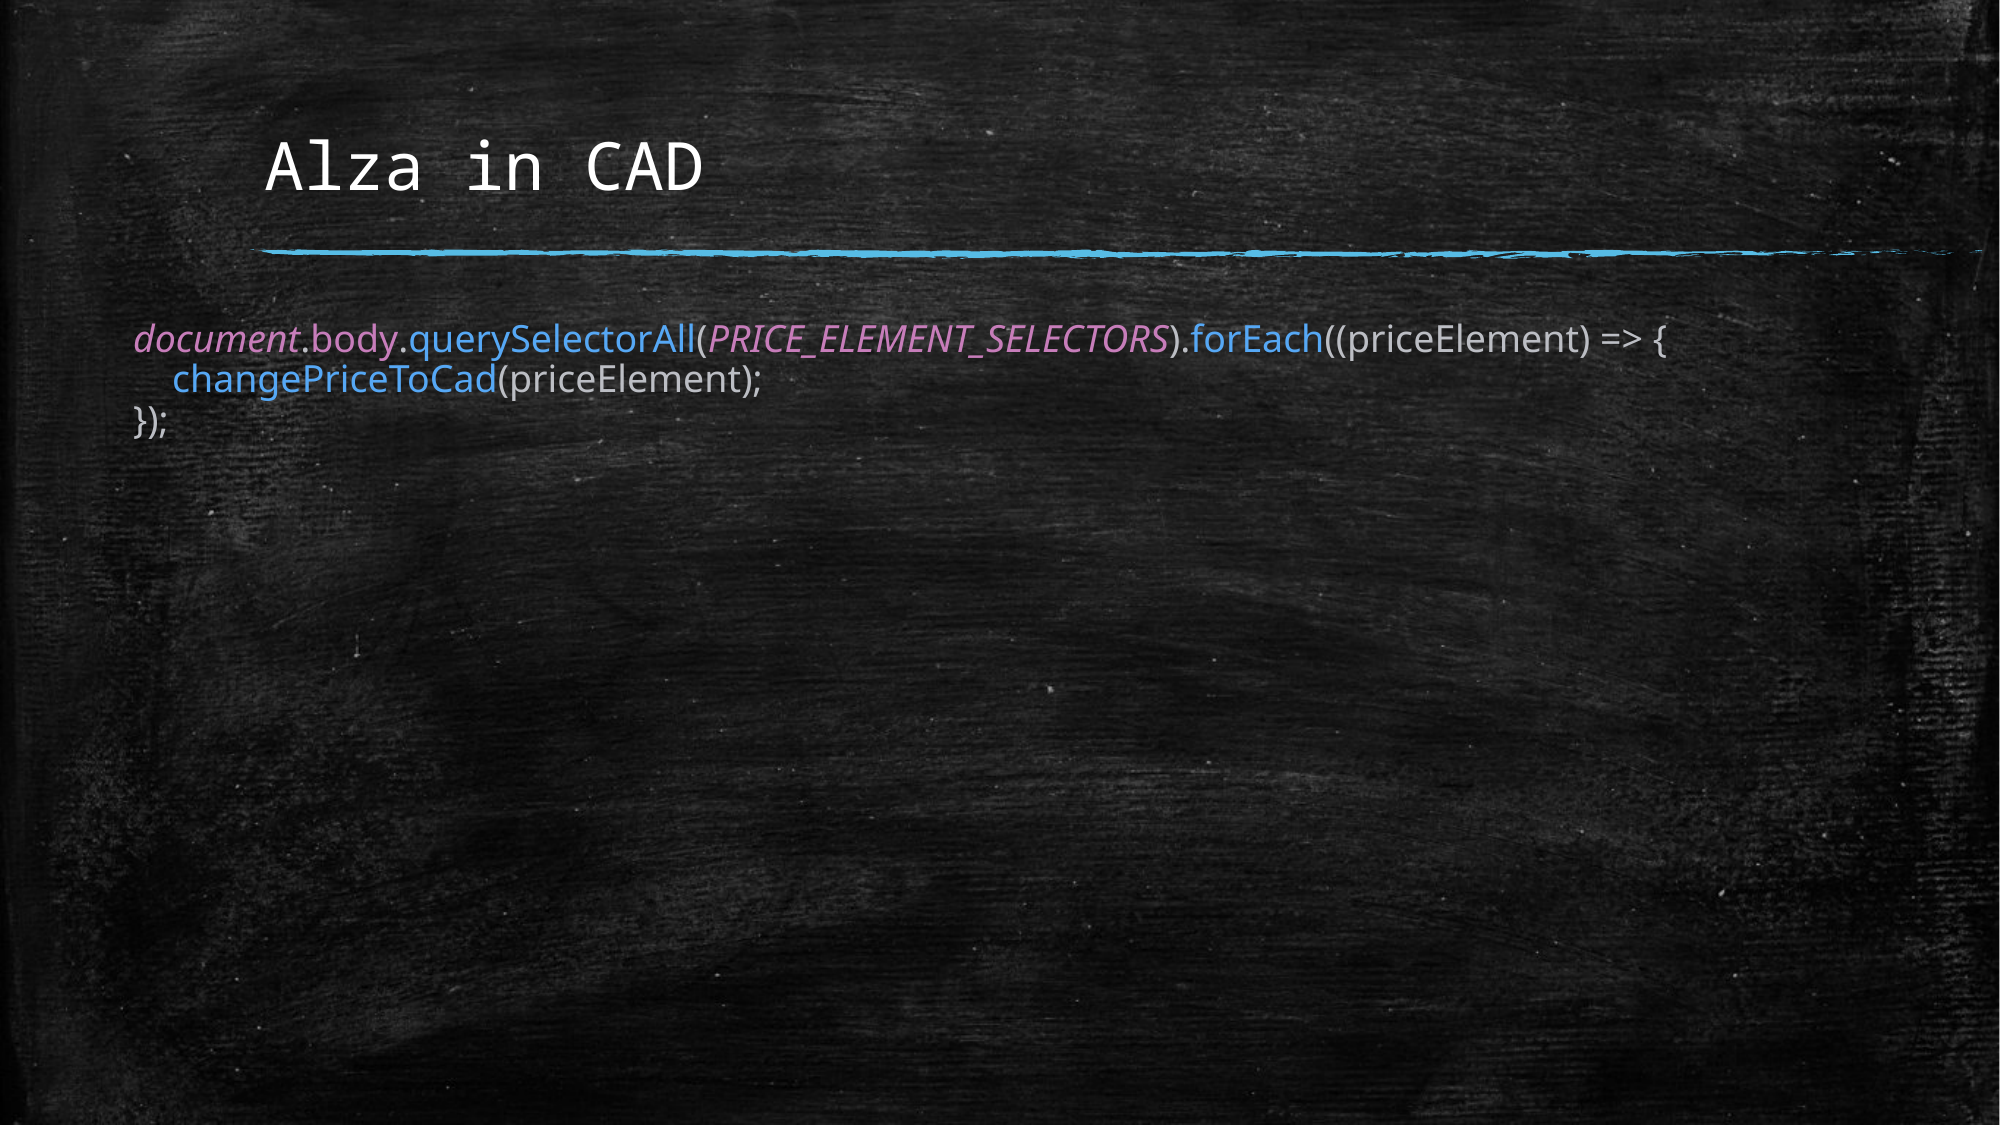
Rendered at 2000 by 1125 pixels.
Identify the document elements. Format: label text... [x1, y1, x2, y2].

list document.body.querySelectorAll(PRICE_ELEMENT_SELECTORS).forEach((priceElement) => { changePriceToCad(priceElement); }); [118, 312, 1890, 1013]
picture [0, 0, 2000, 1125]
title Alza in CAD [249, 45, 1750, 213]
